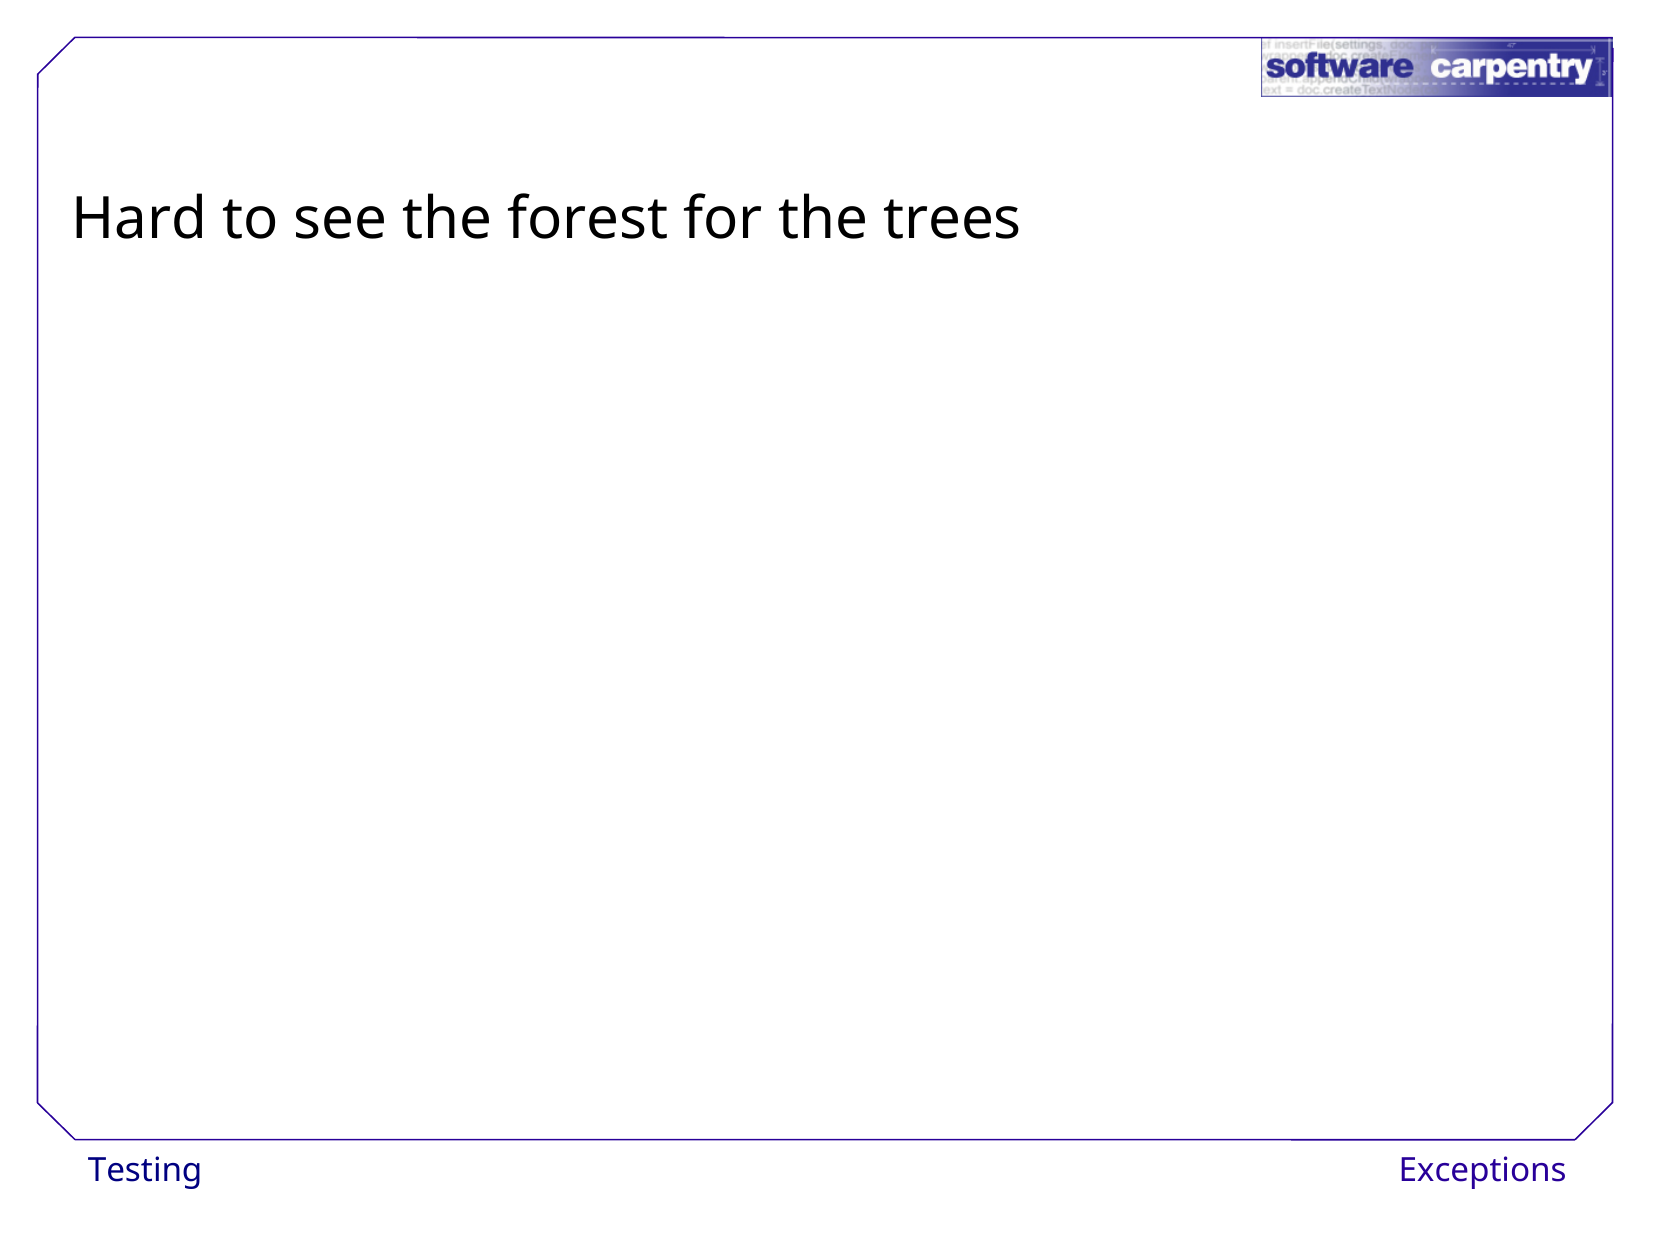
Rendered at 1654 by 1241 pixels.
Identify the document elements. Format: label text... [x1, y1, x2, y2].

text_box Hard to see the forest for the trees [56, 138, 1187, 259]
picture [1261, 39, 1613, 97]
